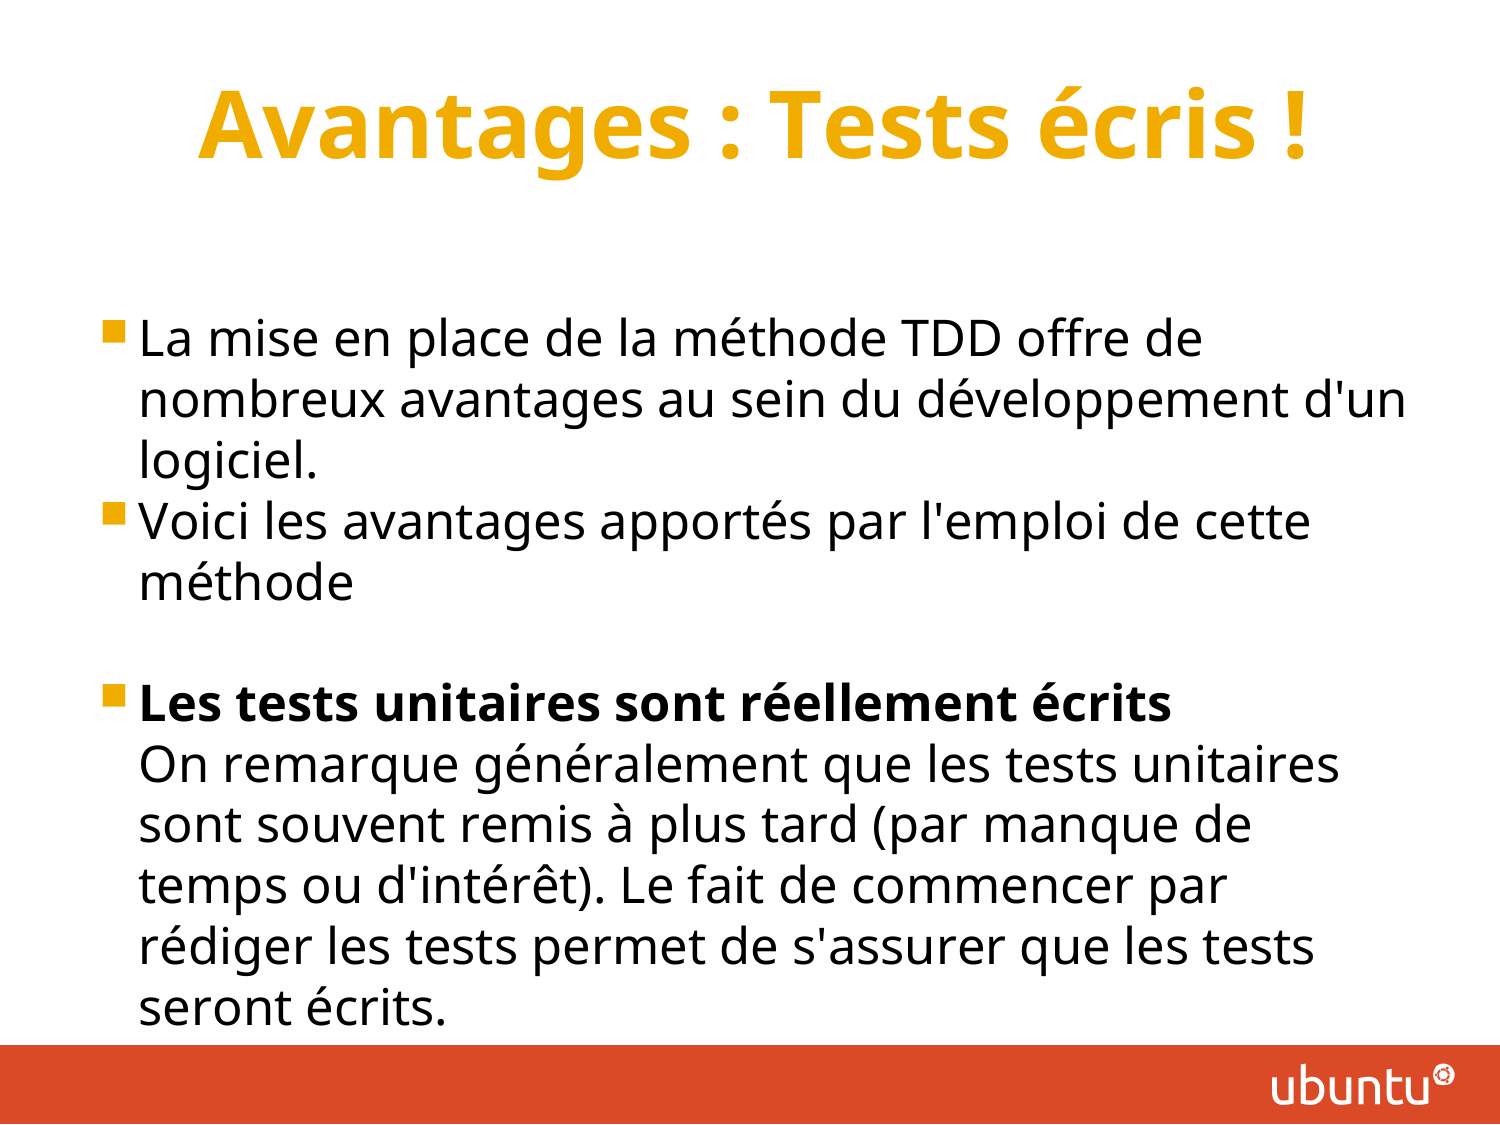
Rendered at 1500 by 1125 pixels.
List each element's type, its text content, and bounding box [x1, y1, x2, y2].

title Avantages : Tests écris ! [75, 25, 1425, 231]
picture [0, 1045, 1500, 1124]
list La mise en place de la méthode TDD offre de nombreux avantages au sein du développement d'un logiciel. Voici les avantages apportés par l'emploi de cette méthode Les tests unitaires sont réellement écrits On remarque généralement que les tests unitaires sont souvent remis à plus tard (par manque de temps ou d'intérêt). Le fait de commencer par rédiger les tests permet de s'assurer que les tests seront écrits. [75, 291, 1425, 1050]
